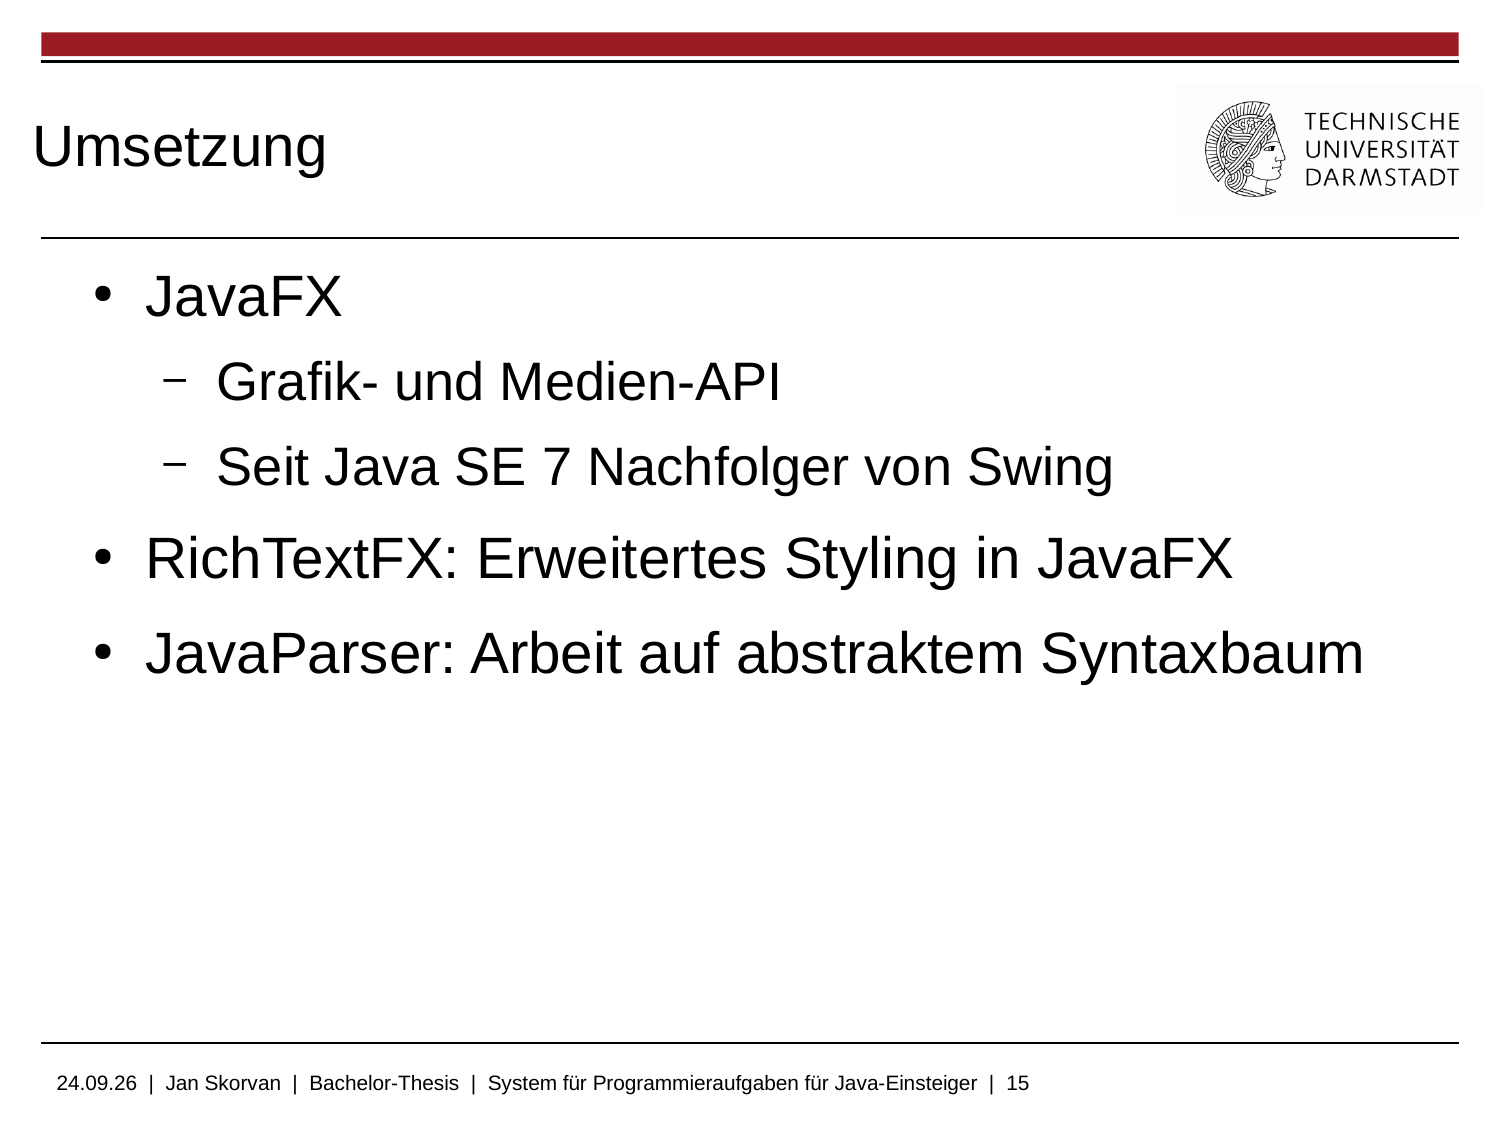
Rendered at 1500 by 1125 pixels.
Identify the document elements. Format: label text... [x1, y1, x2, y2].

list JavaFX Grafik- und Medien-API Seit Java SE 7 Nachfolger von Swing RichTextFX: Erweitertes Styling in JavaFX JavaParser: Arbeit auf abstraktem Syntaxbaum [75, 263, 1425, 916]
title Umsetzung [32, 70, 1123, 222]
